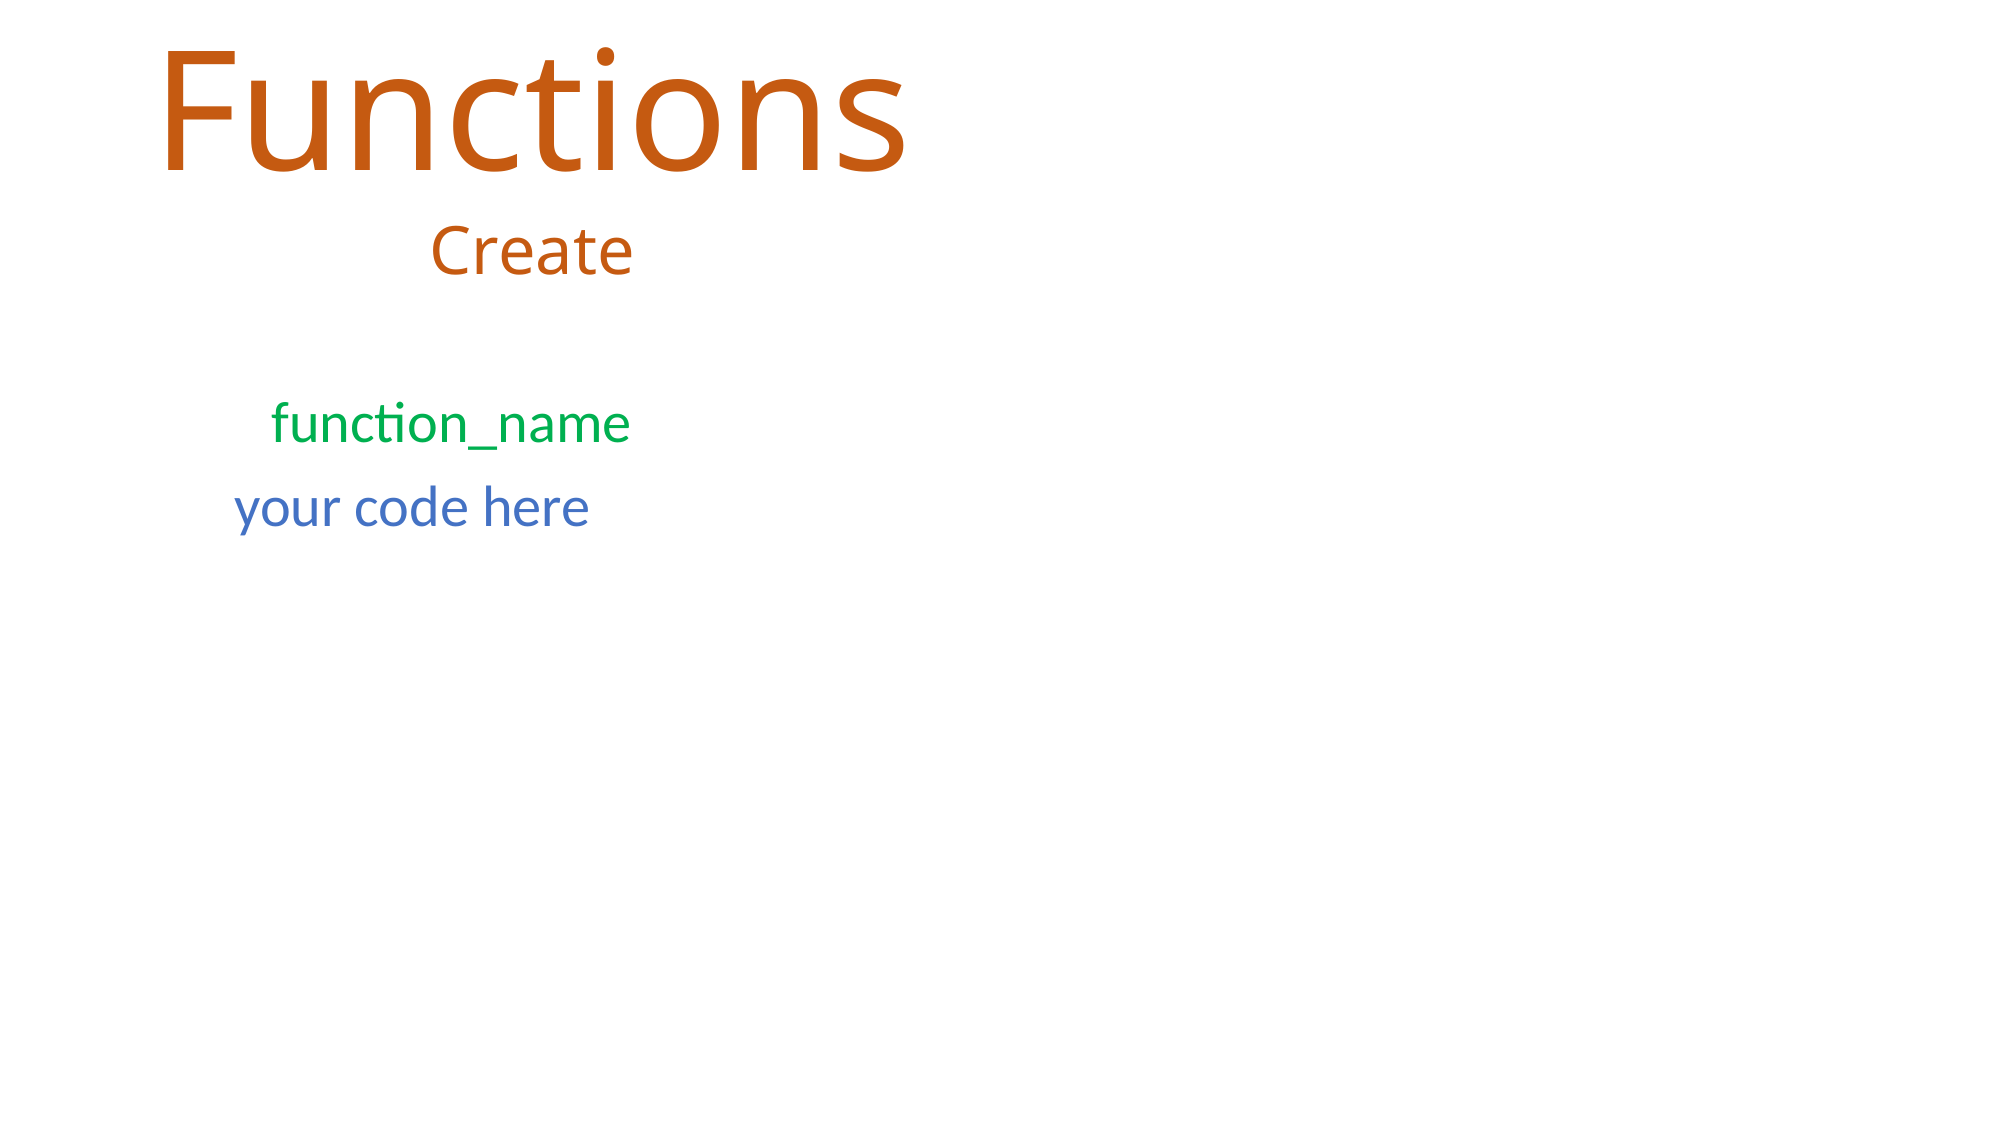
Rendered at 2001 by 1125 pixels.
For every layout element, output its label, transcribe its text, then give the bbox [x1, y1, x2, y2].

list Functions Create def <function_name>(): <your code here> [137, 34, 1863, 1088]
